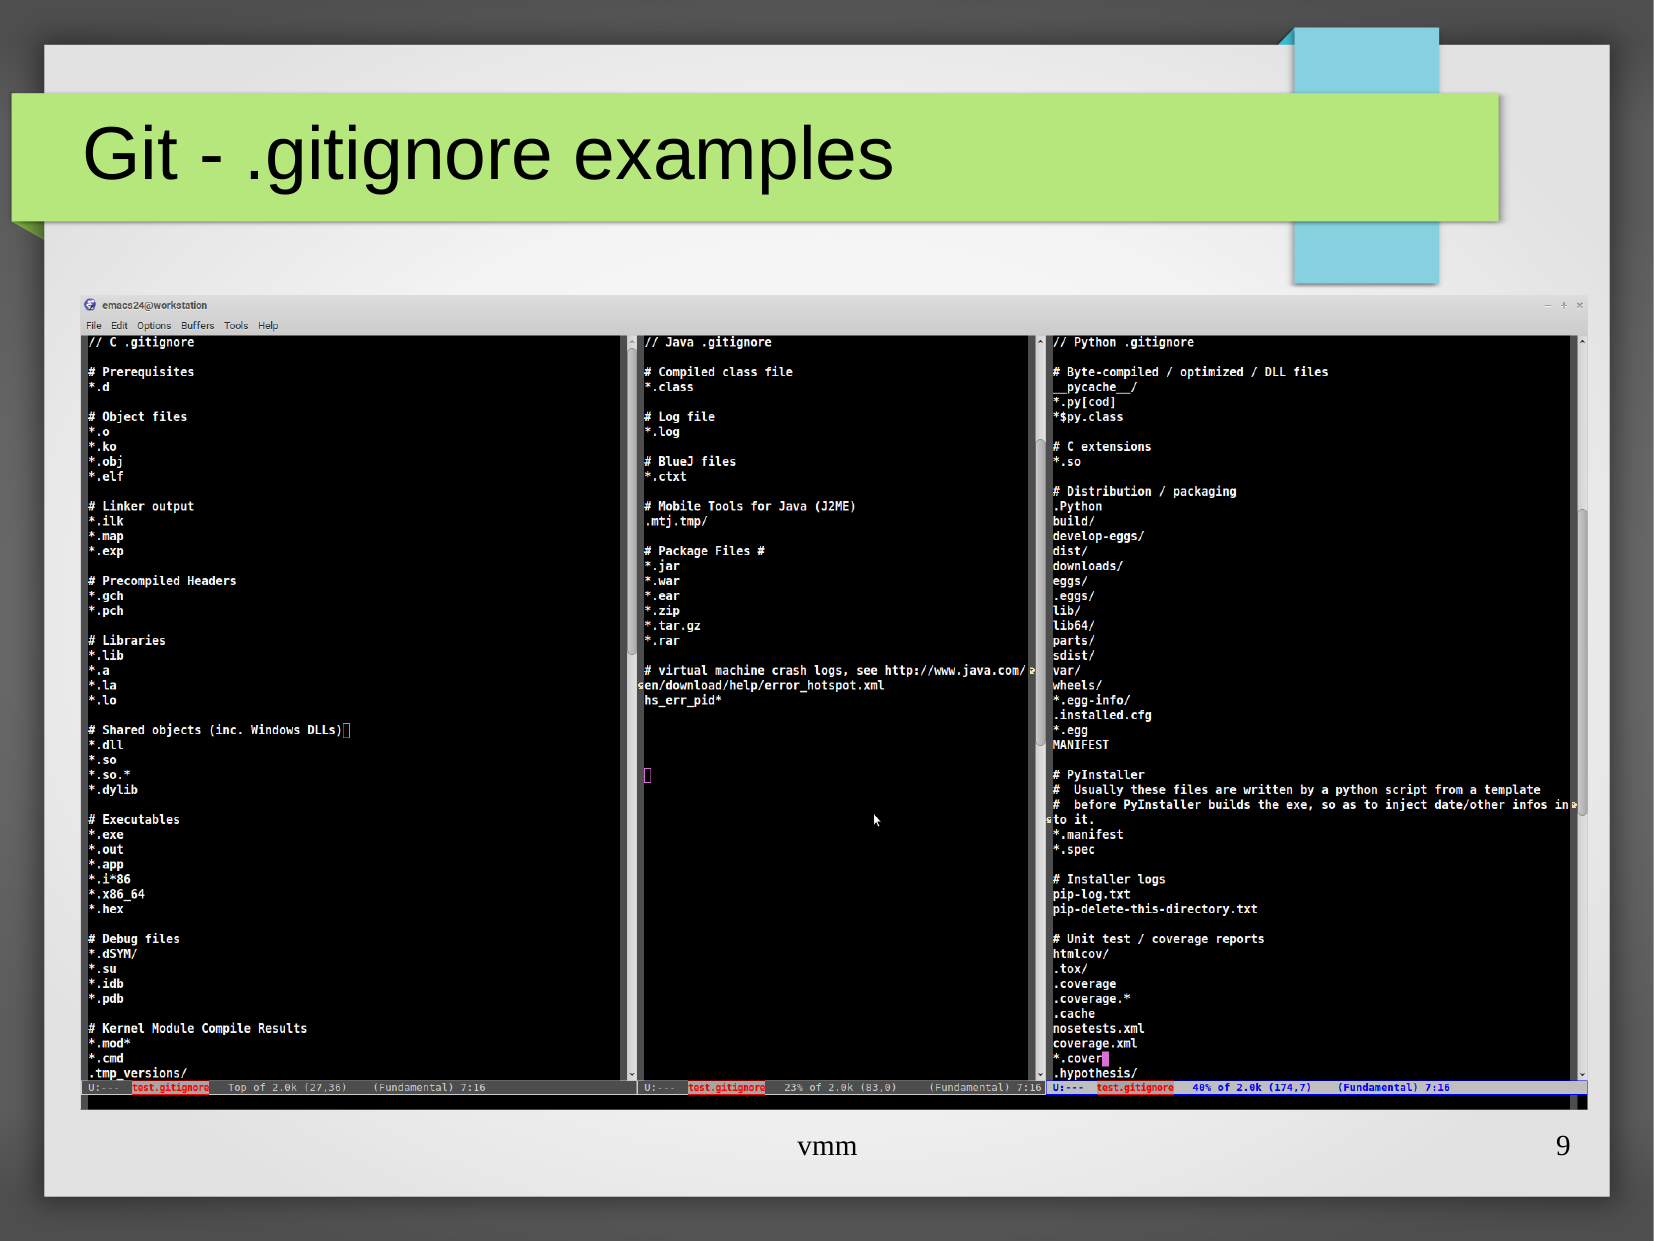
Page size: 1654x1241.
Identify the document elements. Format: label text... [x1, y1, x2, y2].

picture [0, 0, 1654, 1241]
title Git - .gitignore examples [82, 94, 1264, 213]
